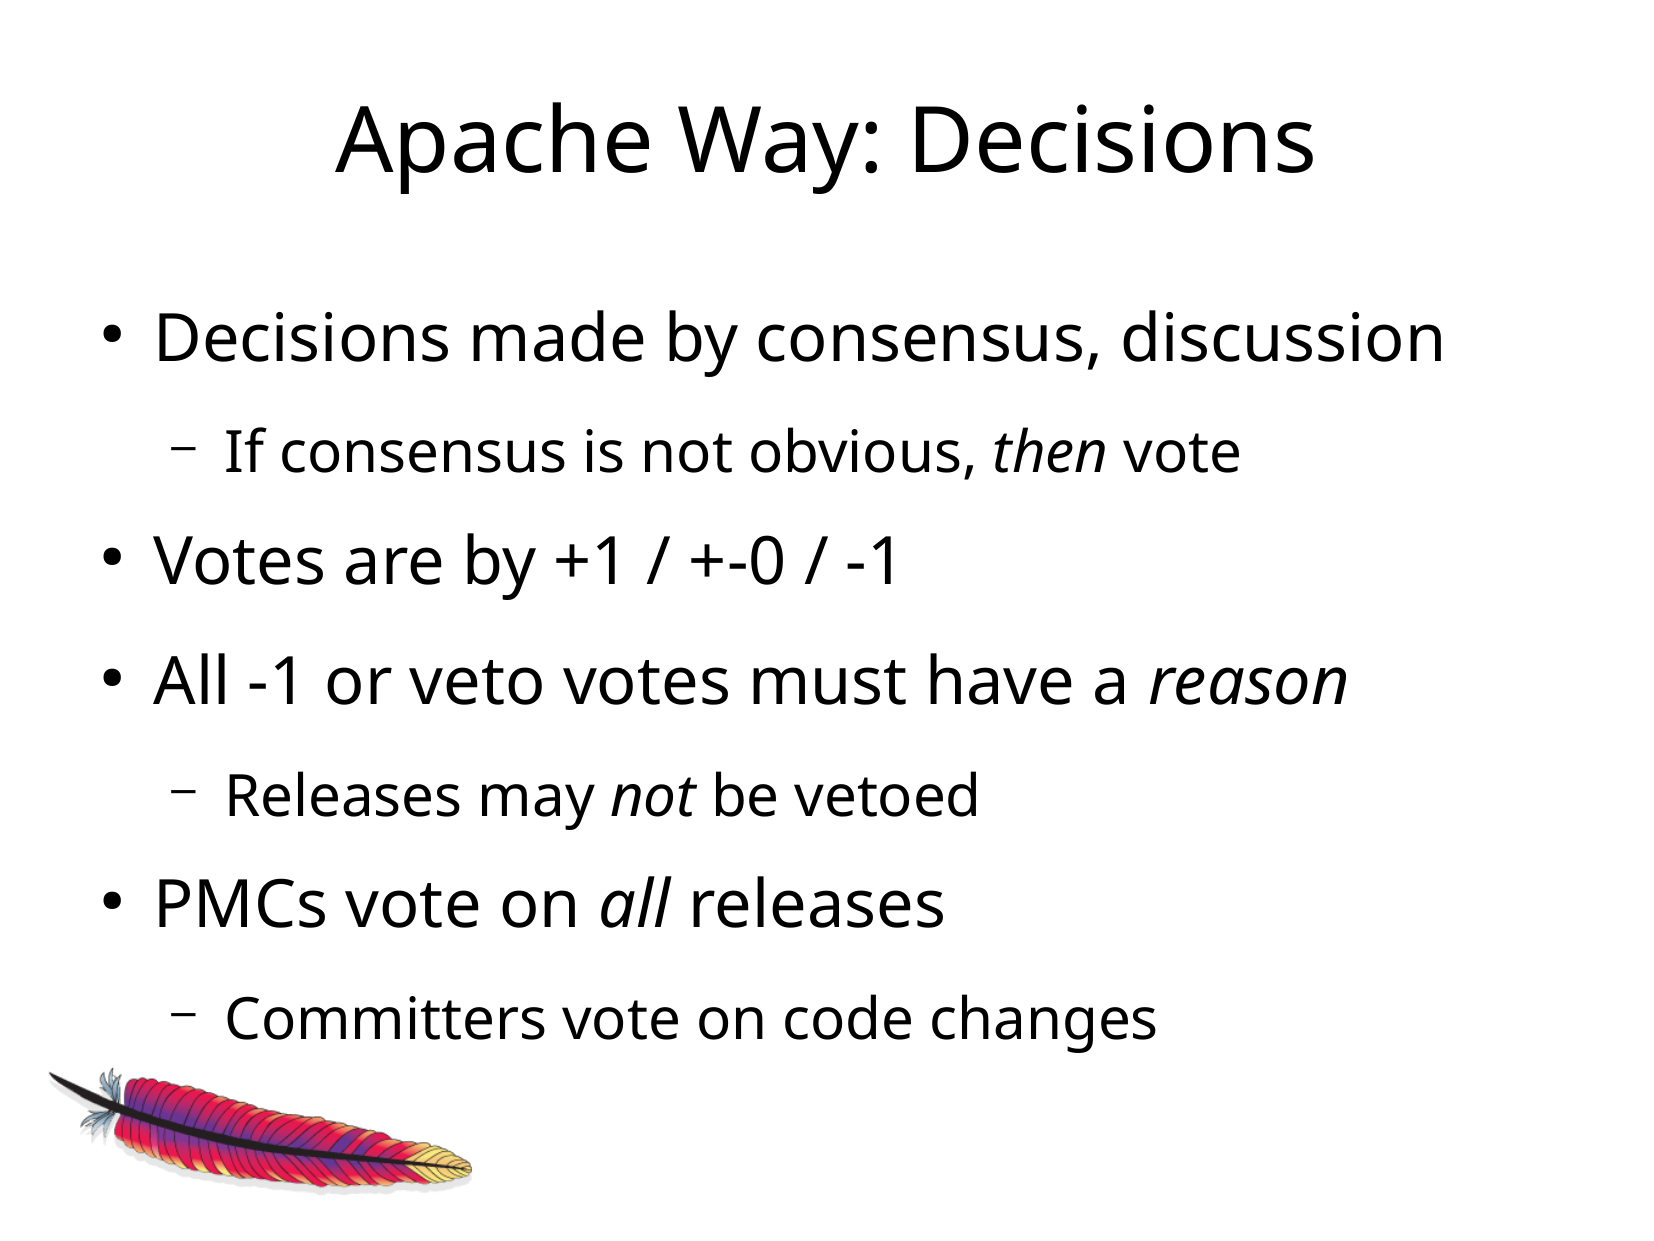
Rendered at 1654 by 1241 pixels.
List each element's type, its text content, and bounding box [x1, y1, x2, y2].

title Apache Way: Decisions [82, 49, 1571, 226]
picture [45, 1064, 477, 1200]
list Decisions made by consensus, discussion If consensus is not obvious, then vote Votes are by +1 / +-0 / -1 All -1 or veto votes must have a reason Releases may not be vetoed PMCs vote on all releases Committers vote on code changes [82, 290, 1571, 1109]
